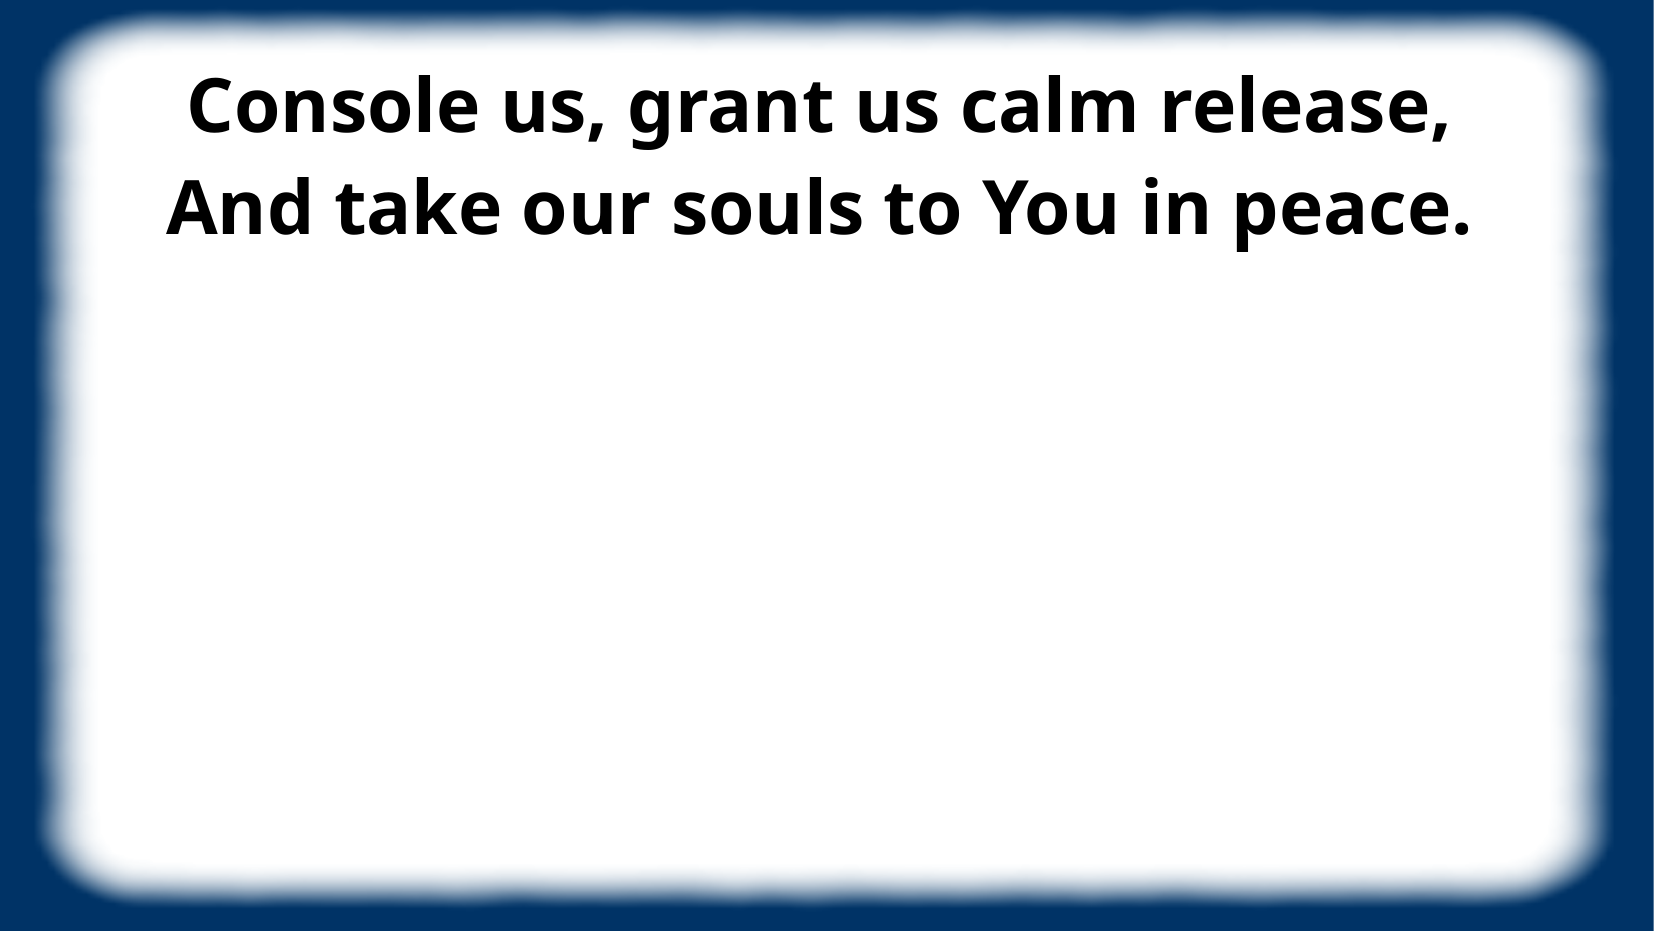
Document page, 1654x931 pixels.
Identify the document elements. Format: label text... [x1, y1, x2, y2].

picture [0, 0, 1654, 931]
text_box Console us, grant us calm release, And take our souls to You in peace. [77, 45, 1563, 260]
